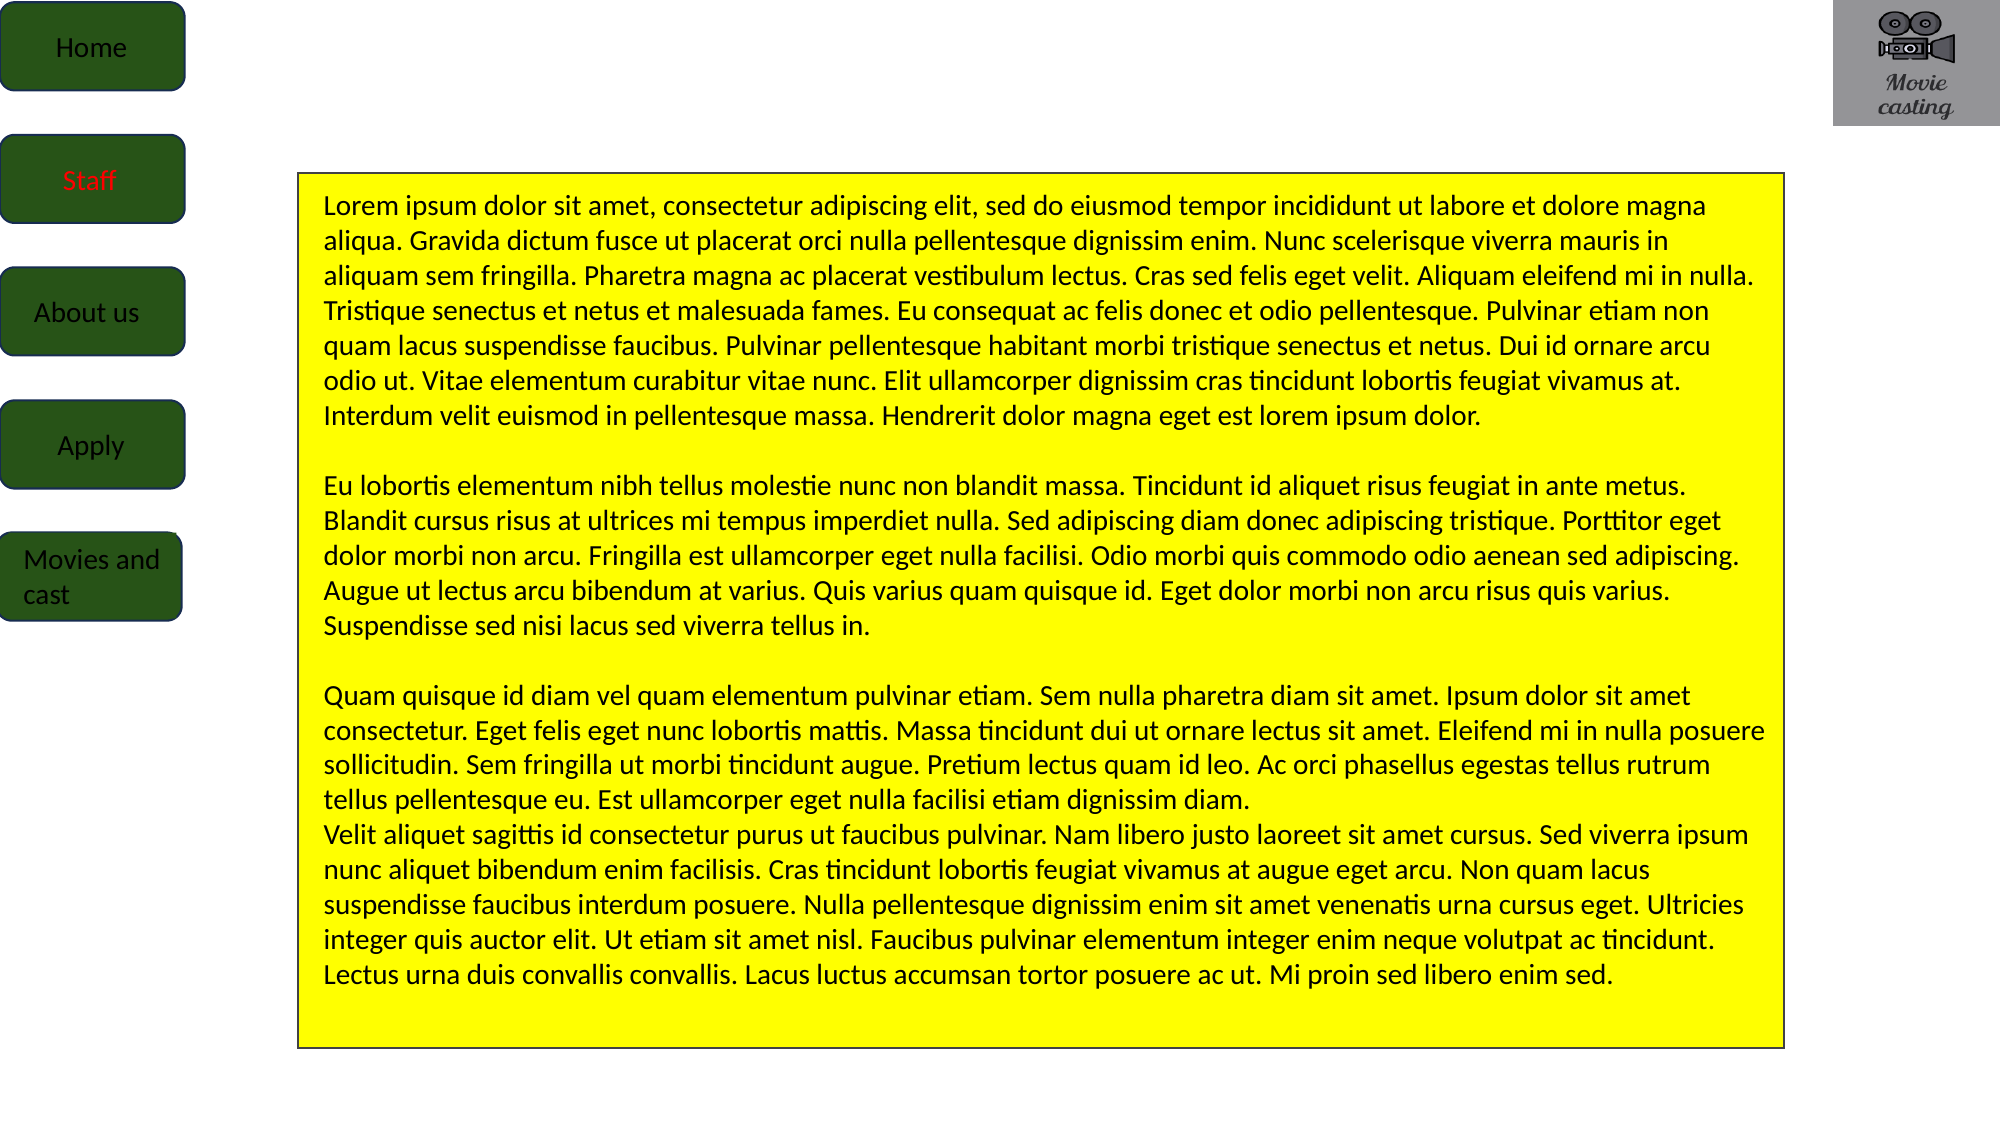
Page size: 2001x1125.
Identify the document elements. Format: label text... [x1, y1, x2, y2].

picture [1833, 0, 2000, 126]
text_box [0, 400, 185, 489]
text_box Staff [47, 153, 137, 205]
text_box [298, 173, 1784, 1048]
text_box [0, 134, 185, 223]
text_box About us [18, 286, 166, 337]
text_box Movies and cast [8, 532, 177, 619]
text_box Home [40, 21, 144, 72]
text_box [0, 2, 185, 91]
text_box [0, 267, 185, 356]
text_box [177, 536, 182, 617]
text_box [0, 532, 174, 621]
text_box Lorem ipsum dolor sit amet, consectetur adipiscing elit, sed do eiusmod tempor incididunt ut labore et dolore magna aliqua. Gravida dictum fusce ut placerat orci nulla pellentesque dignissim enim. Nunc scelerisque viverra mauris in aliquam sem fringilla. Pharetra magna ac placerat vestibulum lectus. Cras sed felis eget velit. Aliquam eleifend mi in nulla. Tristique senectus et netus et malesuada fames. Eu consequat ac felis donec et odio pellentesque. Pulvinar etiam non quam lacus suspendisse faucibus. Pulvinar pellentesque habitant morbi tristique senectus et netus. Dui id ornare arcu odio ut. Vitae elementum curabitur vitae nunc. Elit ullamcorper dignissim cras tincidunt lobortis feugiat vivamus at. Interdum velit euismod in pellentesque massa. Hendrerit dolor magna eget est lorem ipsum dolor. Eu lobortis elementum nibh tellus molestie nunc non blandit massa. Tincidunt id aliquet risus feugiat in ante metus. Blandit cursus risus at ultrices mi tempus imperdiet nulla. Sed adipiscing diam donec adipiscing tristique. Porttitor eget dolor morbi non arcu. Fringilla est ullamcorper eget nulla facilisi. Odio morbi quis commodo odio aenean sed adipiscing. Augue ut lectus arcu bibendum at varius. Quis varius quam quisque id. Eget dolor morbi non arcu risus quis varius. Suspendisse sed nisi lacus sed viverra tellus in. Quam quisque id diam vel quam elementum pulvinar etiam. Sem nulla pharetra diam sit amet. Ipsum dolor sit amet consectetur. Eget felis eget nunc lobortis mattis. Massa tincidunt dui ut ornare lectus sit amet. Eleifend mi in nulla posuere sollicitudin. Sem fringilla ut morbi tincidunt augue. Pretium lectus quam id leo. Ac orci phasellus egestas tellus rutrum tellus pellentesque eu. Est ullamcorper eget nulla facilisi etiam dignissim diam. Velit aliquet sagittis id consectetur purus ut faucibus pulvinar. Nam libero justo laoreet sit amet cursus. Sed viverra ipsum nunc aliquet bibendum enim facilisis. Cras tincidunt lobortis feugiat vivamus at augue eget arcu. Non quam lacus suspendisse faucibus interdum posuere. Nulla pellentesque dignissim enim sit amet venenatis urna cursus eget. Ultricies integer quis auctor elit. Ut etiam sit amet nisl. Faucibus pulvinar elementum integer enim neque volutpat ac tincidunt. Lectus urna duis convallis convallis. Lacus luctus accumsan tortor posuere ac ut. Mi proin sed libero enim sed. [308, 178, 1785, 1043]
text_box Apply [42, 419, 143, 470]
